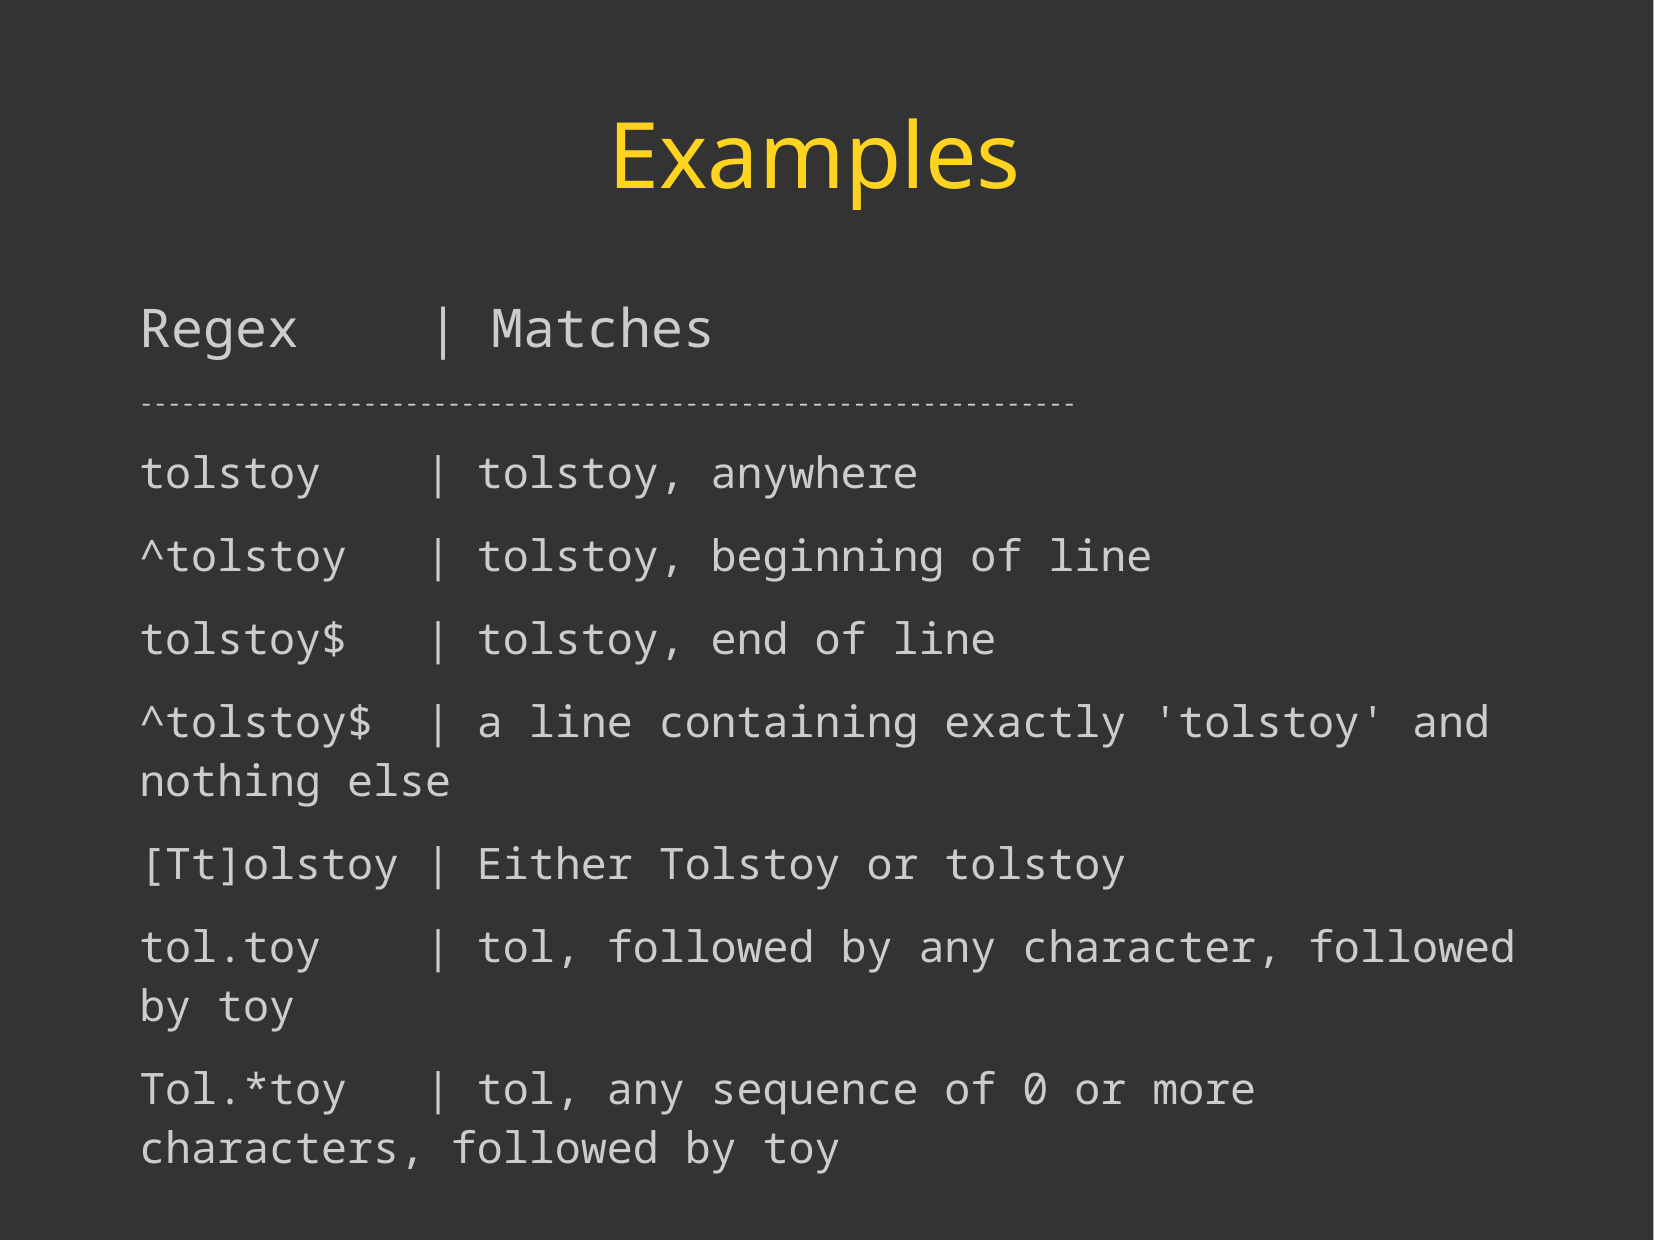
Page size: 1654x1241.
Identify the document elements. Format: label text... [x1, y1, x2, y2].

list Regex | Matches ------------------------------------------------------------------- tolstoy | tolstoy, anywhere ^tolstoy | tolstoy, beginning of line tolstoy$ | tolstoy, end of line ^tolstoy$ | a line containing exactly 'tolstoy' and nothing else [Tt]olstoy | Either Tolstoy or tolstoy tol.toy | tol, followed by any character, followed by toy Tol.*toy | tol, any sequence of 0 or more characters, followed by toy [82, 290, 1538, 1186]
title Examples [82, 49, 1571, 257]
